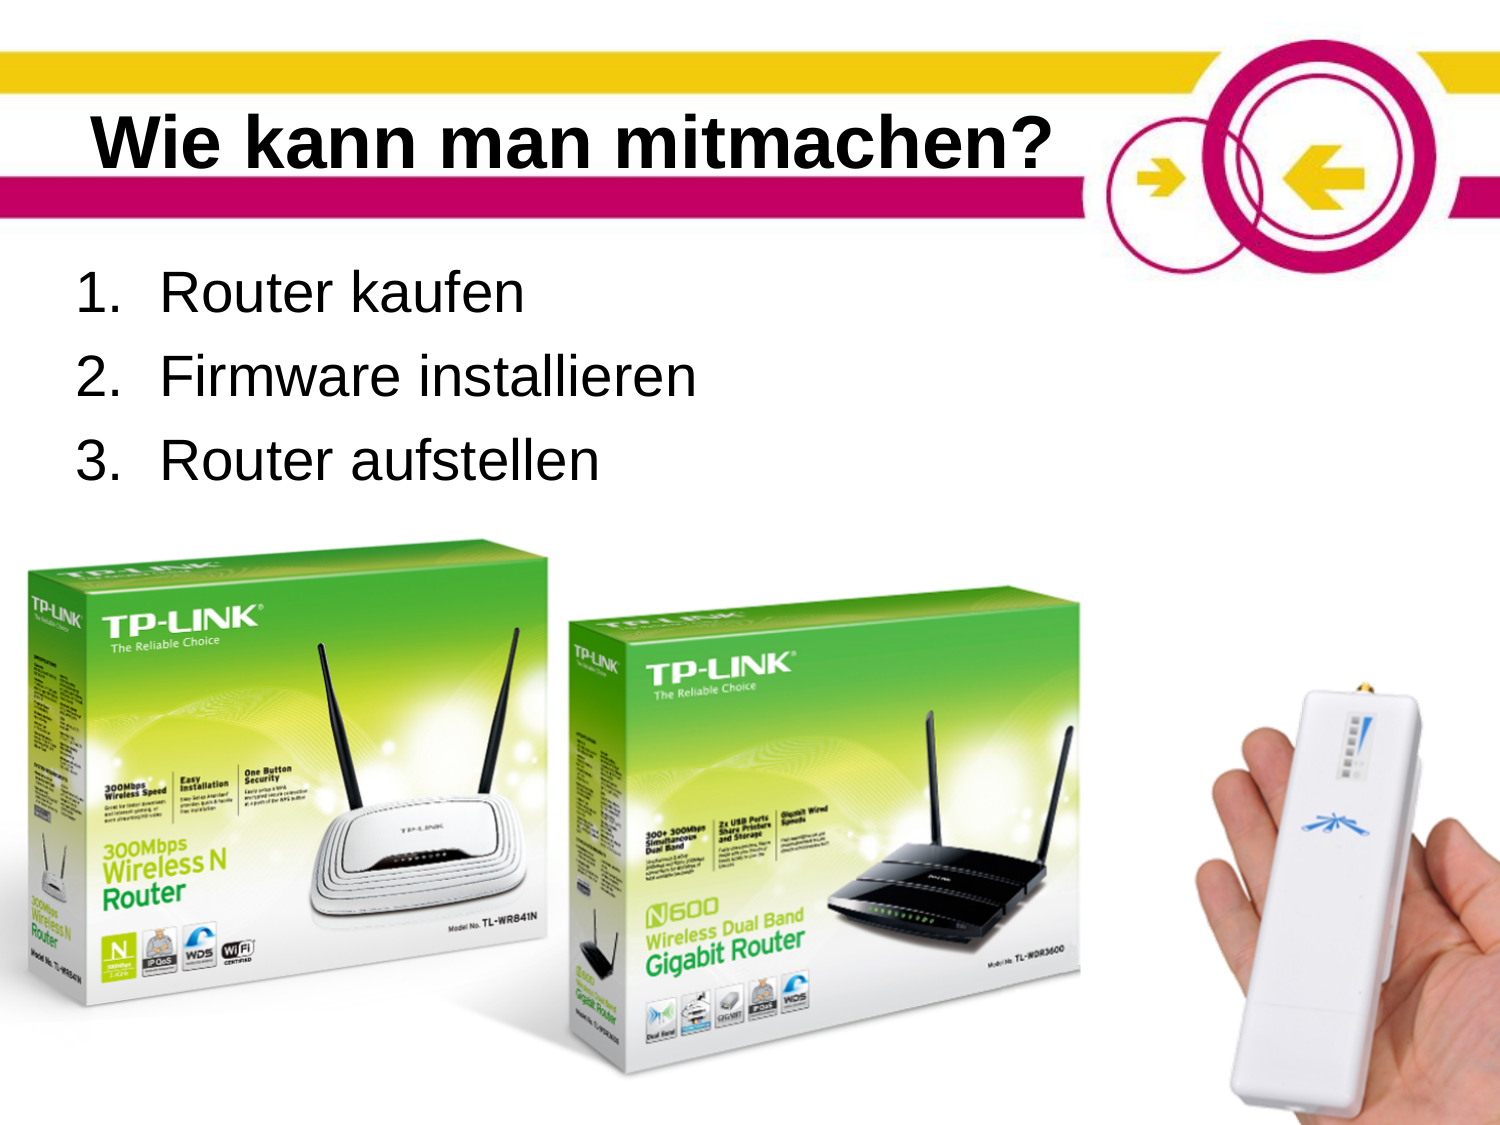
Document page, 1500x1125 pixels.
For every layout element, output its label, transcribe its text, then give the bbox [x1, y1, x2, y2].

list Router kaufen Firmware installieren Router aufstellen [75, 262, 731, 511]
text_box Wie kann man mitmachen? [75, 11, 1425, 200]
picture [0, 511, 1500, 1125]
